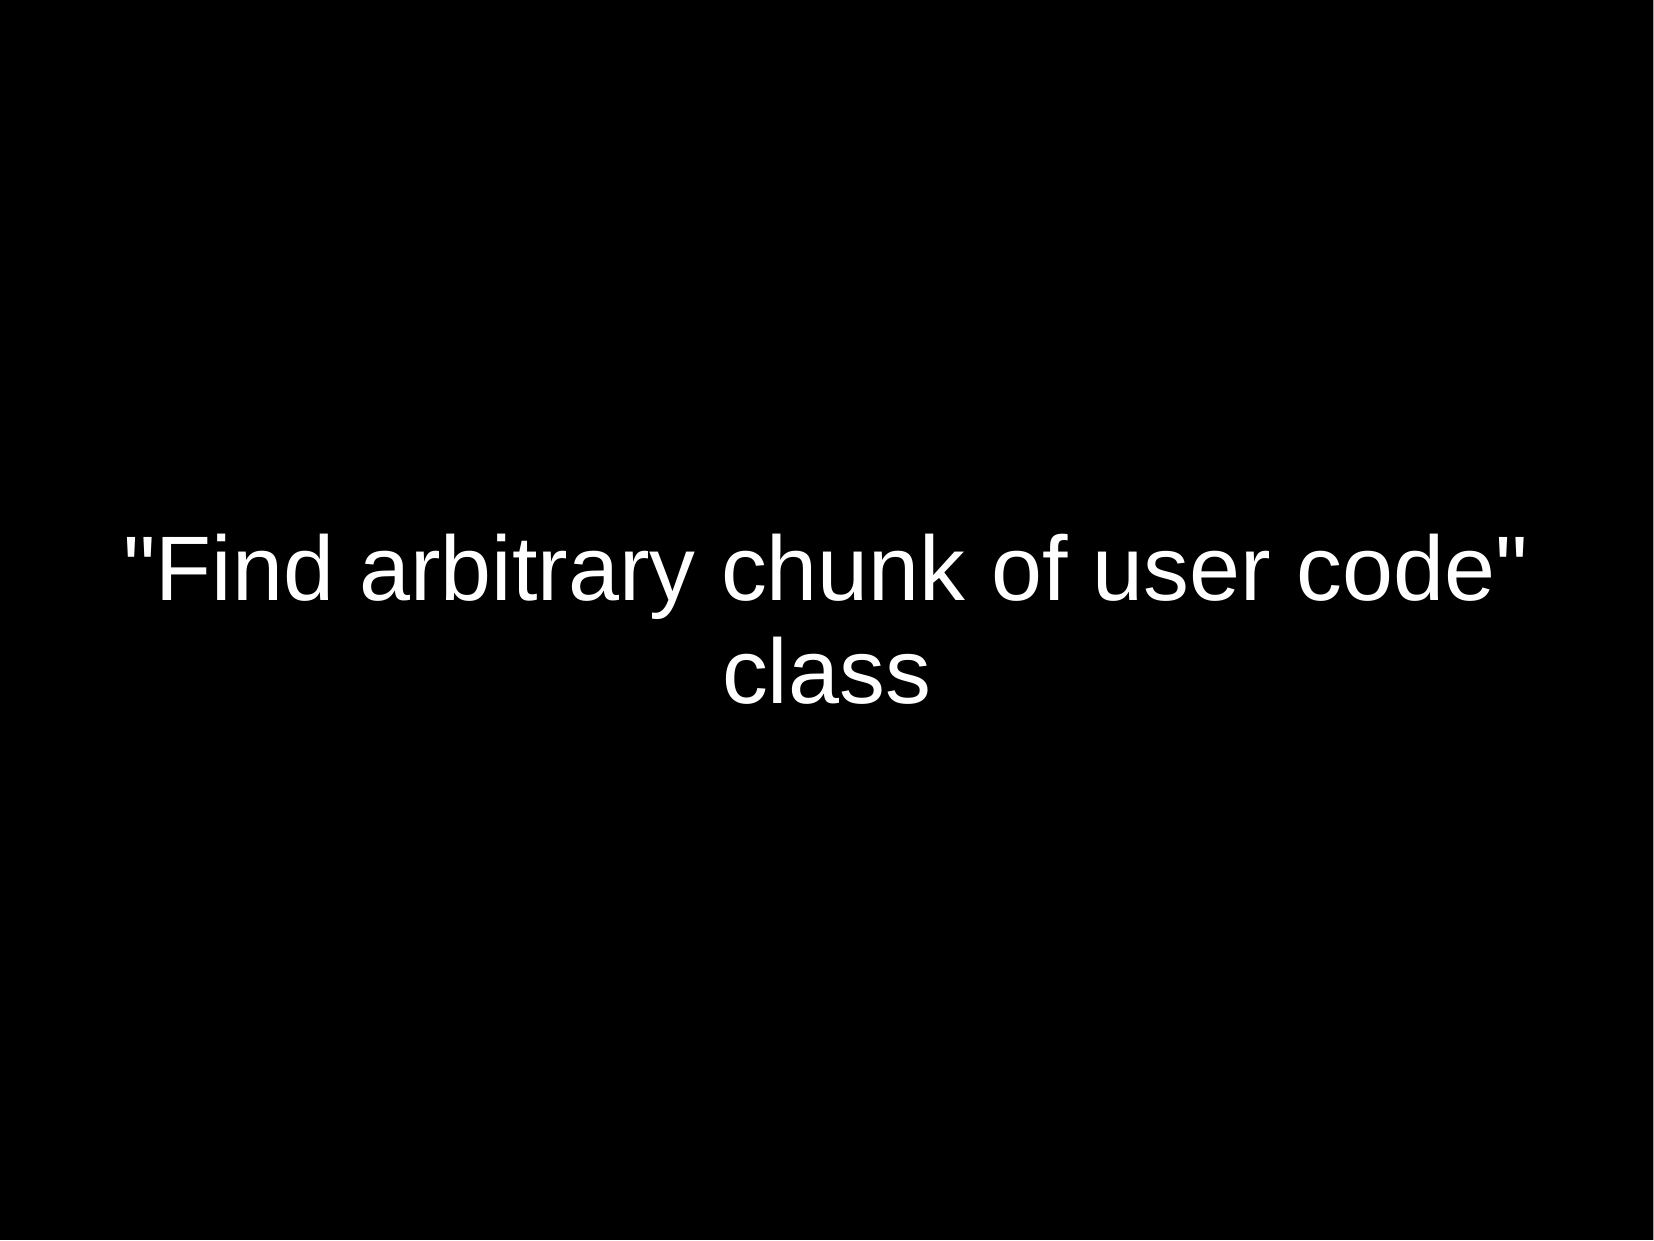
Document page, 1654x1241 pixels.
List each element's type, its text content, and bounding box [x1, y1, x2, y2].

title "Find arbitrary chunk of user code" class [82, 517, 1571, 723]
